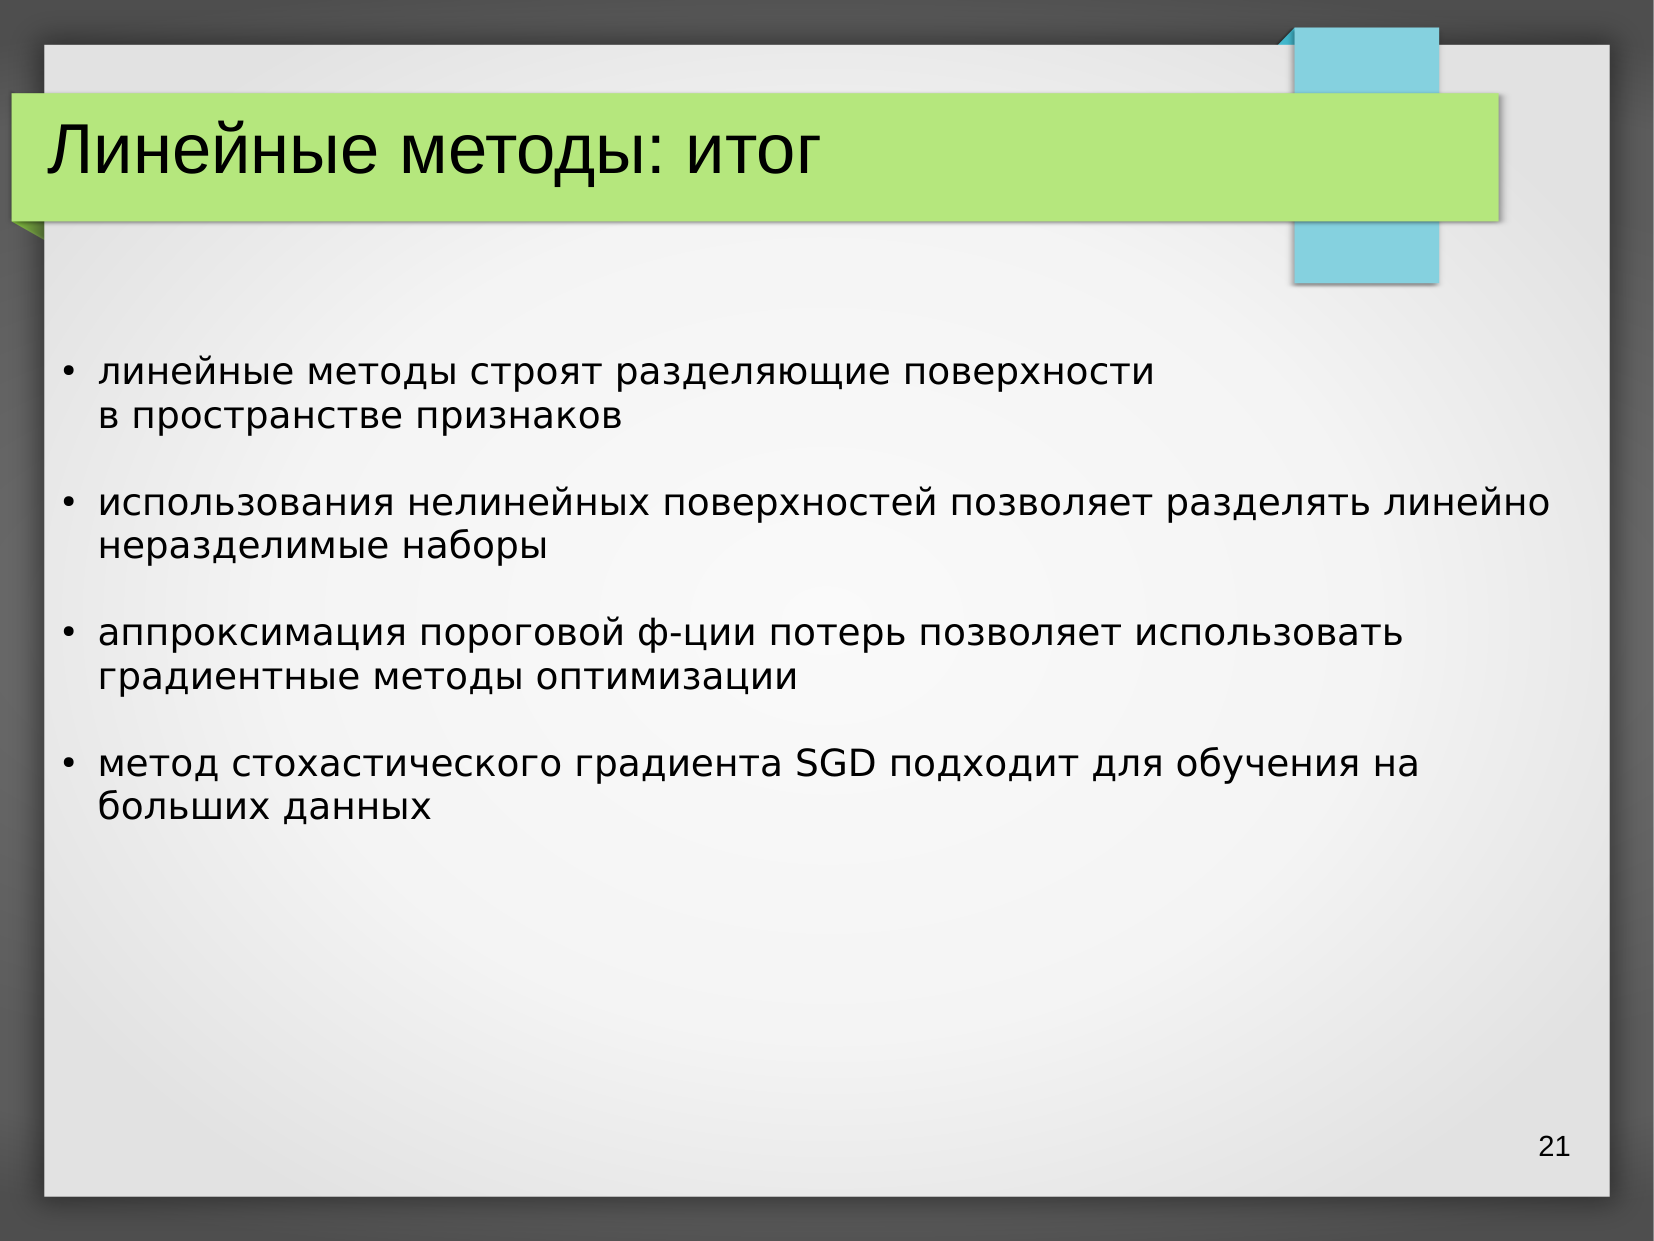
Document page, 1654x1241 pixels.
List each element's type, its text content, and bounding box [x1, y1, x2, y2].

title Линейные методы: итог [47, 109, 1501, 190]
text_box линейные методы строят разделяющие поверхности в пространстве признаков использования нелинейных поверхностей позволяет разделять линейно неразделимые наборы аппроксимация пороговой ф-ции потерь позволяет использовать градиентные методы оптимизации метод стохастического градиента SGD подходит для обучения на больших данных [47, 342, 1595, 934]
picture [0, 0, 1654, 1241]
